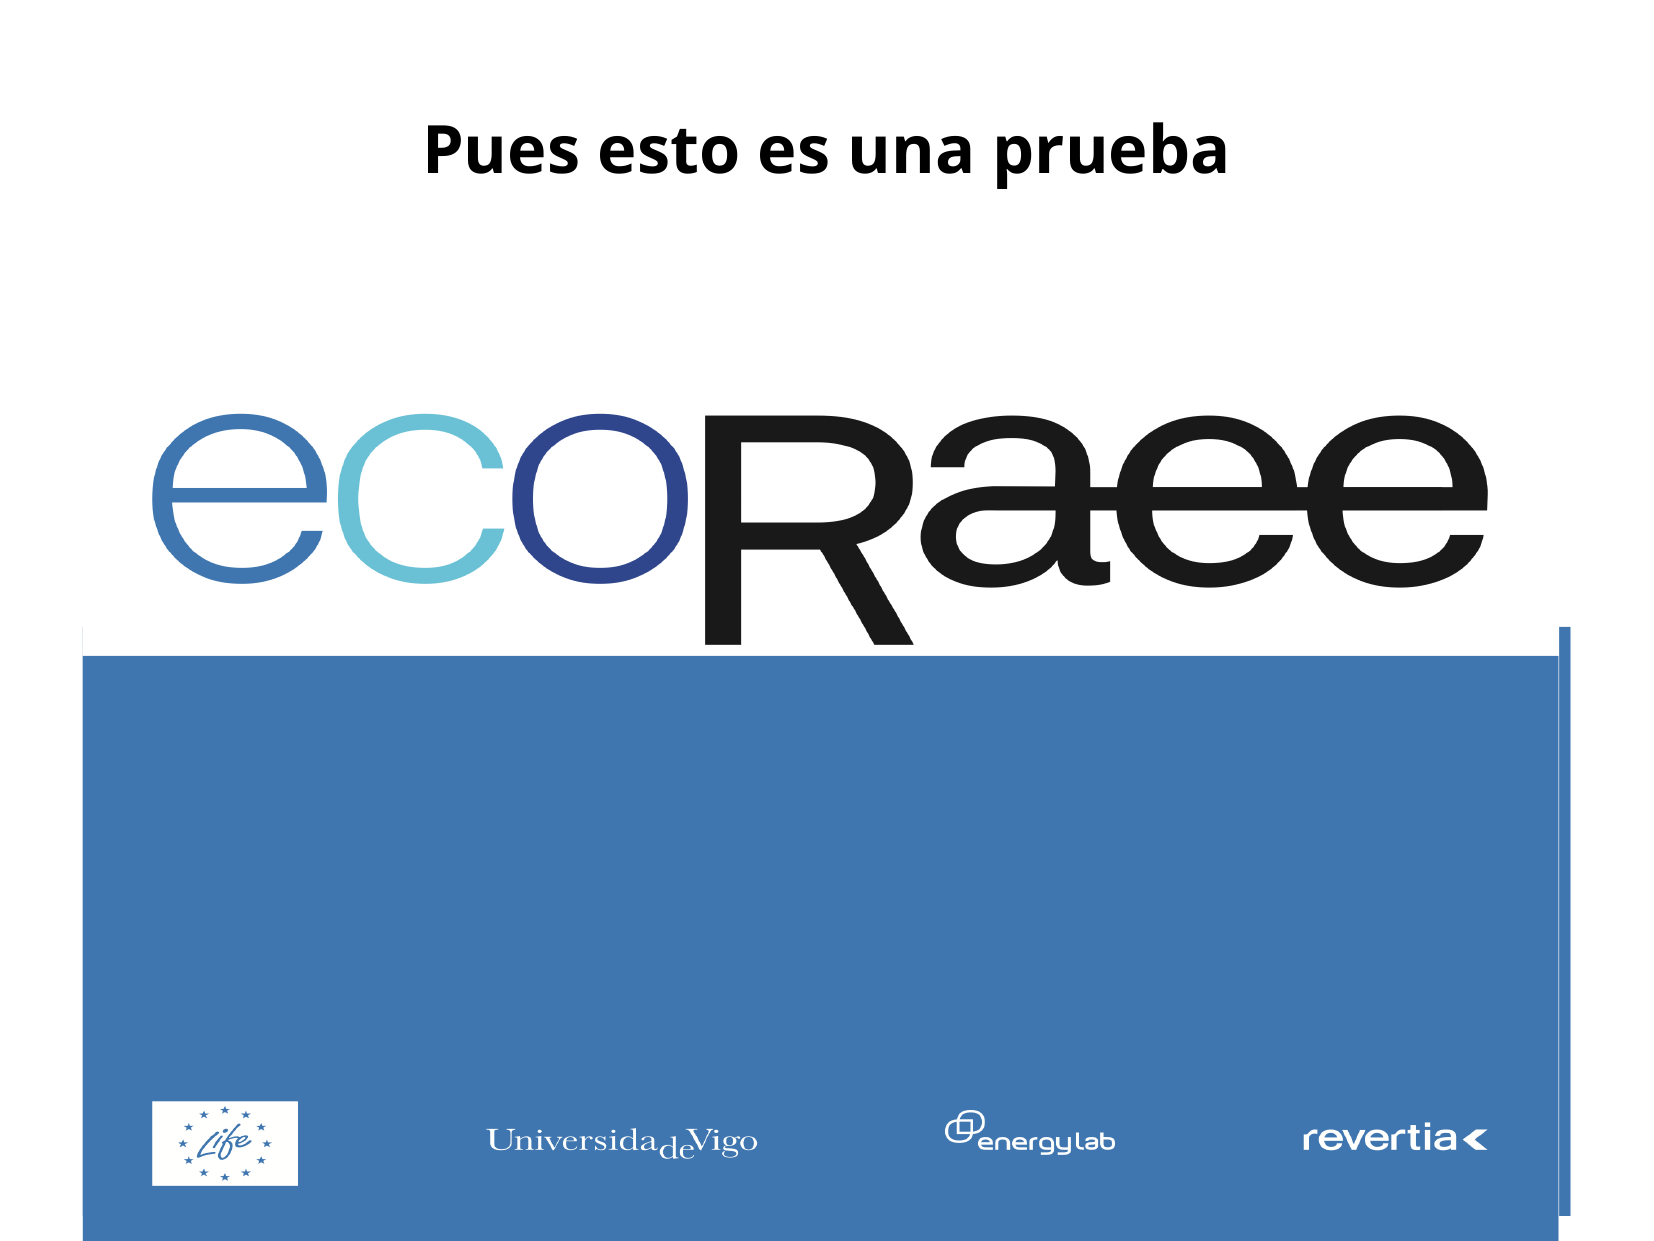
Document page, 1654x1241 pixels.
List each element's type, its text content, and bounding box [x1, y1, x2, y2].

picture [82, 287, 1560, 1241]
text_box Pues esto es una prueba [129, 94, 1524, 190]
